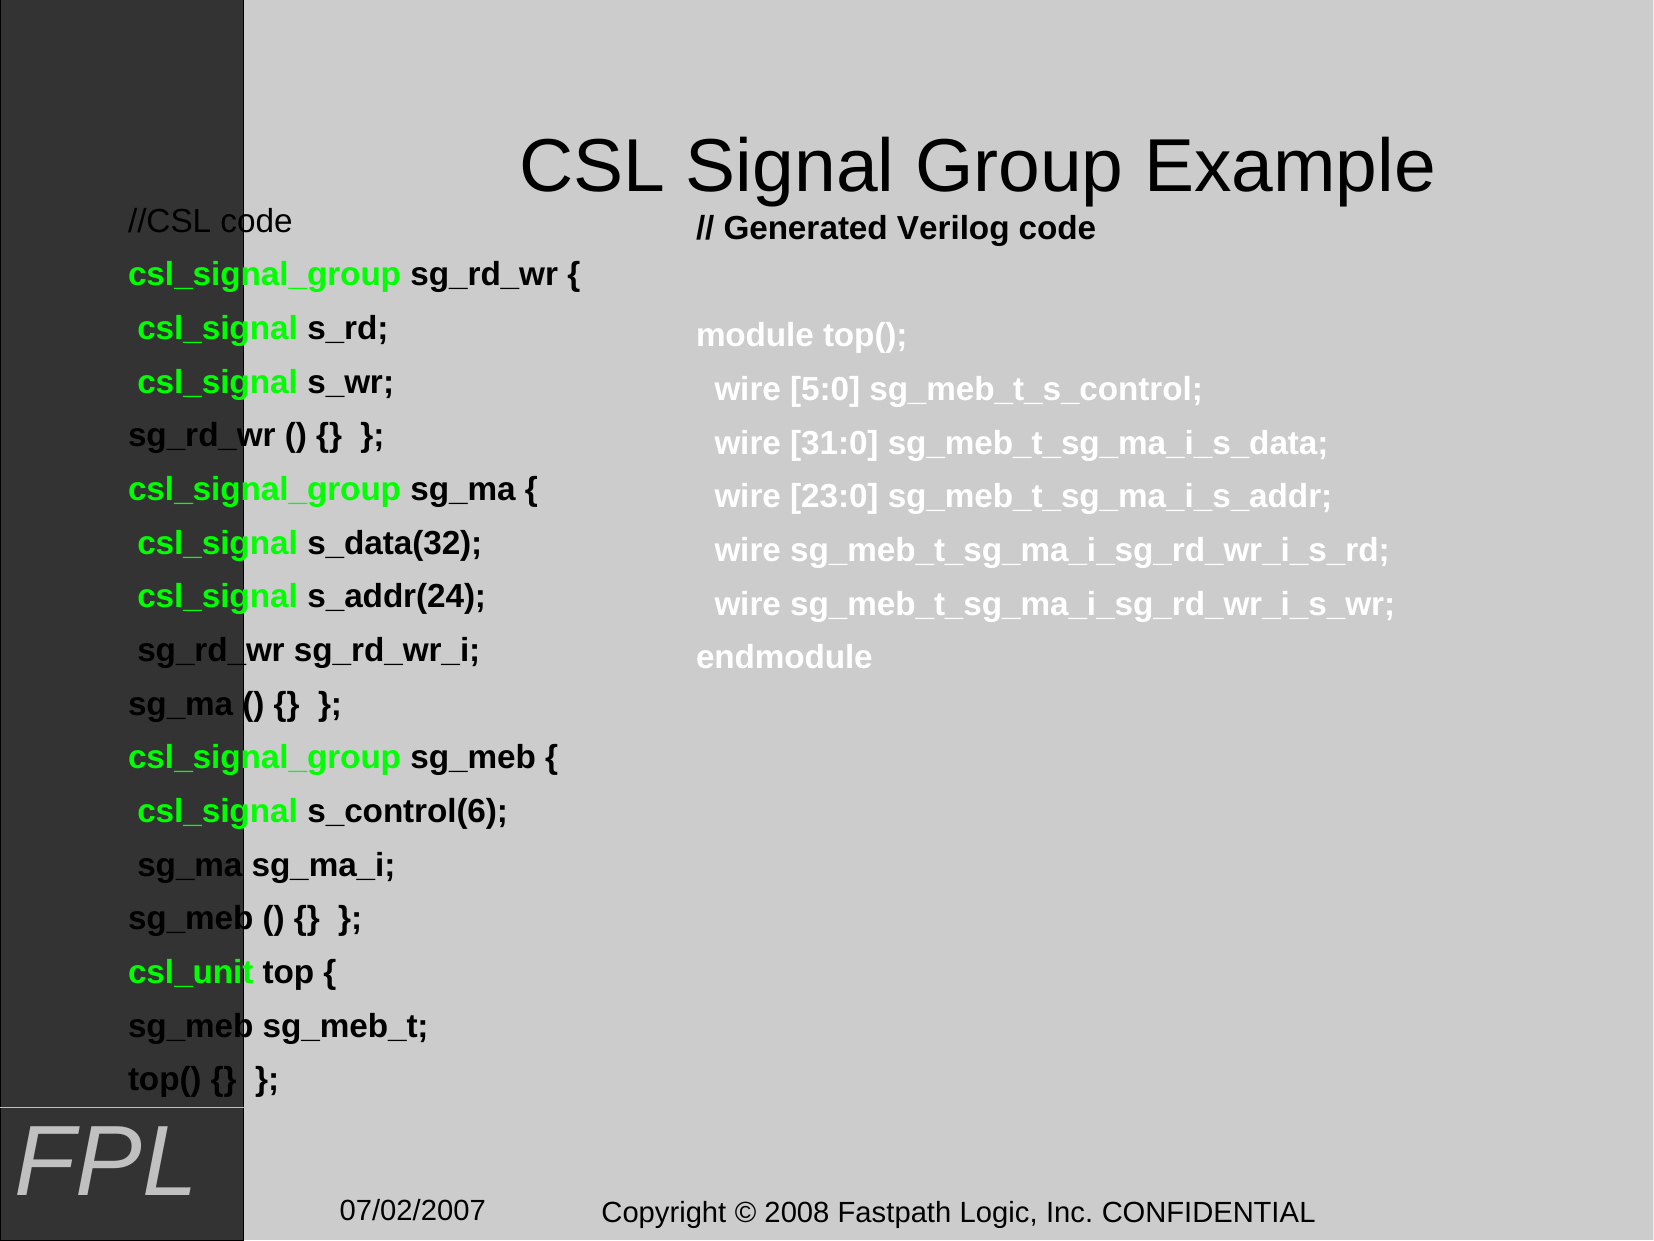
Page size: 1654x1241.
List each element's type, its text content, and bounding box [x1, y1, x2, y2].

list // Generated Verilog code module top(); wire [5:0] sg_meb_t_s_control; wire [31:0] sg_meb_t_sg_ma_i_s_data; wire [23:0] sg_meb_t_sg_ma_i_s_addr; wire sg_meb_t_sg_ma_i_sg_rd_wr_i_s_rd; wire sg_meb_t_sg_ma_i_sg_rd_wr_i_s_wr; endmodule [696, 209, 1566, 1122]
title CSL Signal Group Example [427, 57, 1530, 209]
list //CSL code csl_signal_group sg_rd_wr { csl_signal s_rd; csl_signal s_wr; sg_rd_wr () {} }; csl_signal_group sg_ma { csl_signal s_data(32); csl_signal s_addr(24); sg_rd_wr sg_rd_wr_i; sg_ma () {} }; csl_signal_group sg_meb { csl_signal s_control(6); sg_ma sg_ma_i; sg_meb () {} }; csl_unit top { sg_meb sg_meb_t; top() {} }; [128, 202, 831, 1114]
